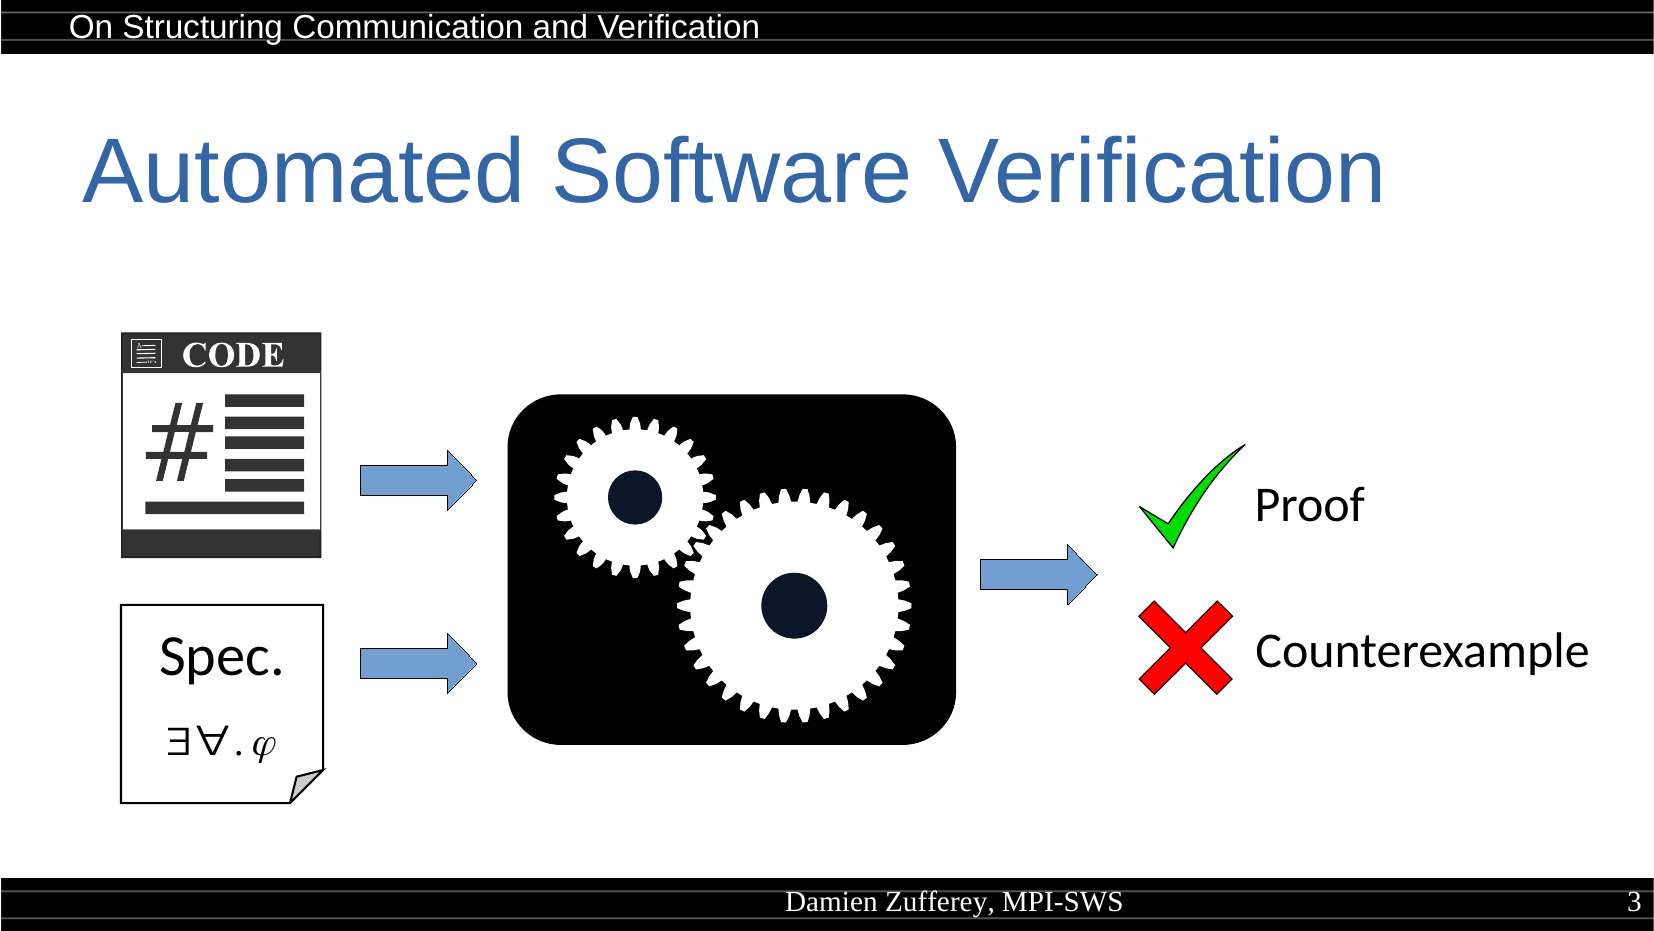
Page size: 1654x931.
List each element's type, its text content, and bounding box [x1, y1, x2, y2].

text_box Spec. [121, 604, 324, 804]
text_box [980, 544, 1098, 605]
text_box [1138, 600, 1233, 695]
picture [1138, 444, 1247, 549]
text_box Proof [1239, 463, 1380, 539]
title Automated Software Verification [82, 92, 1571, 249]
text_box Counterexample [1240, 609, 1605, 685]
picture [1, 878, 1654, 931]
picture [121, 332, 324, 559]
picture [1, 0, 1654, 54]
chart [155, 720, 285, 766]
picture [476, 389, 987, 751]
text_box [360, 450, 477, 511]
text_box [360, 633, 477, 694]
